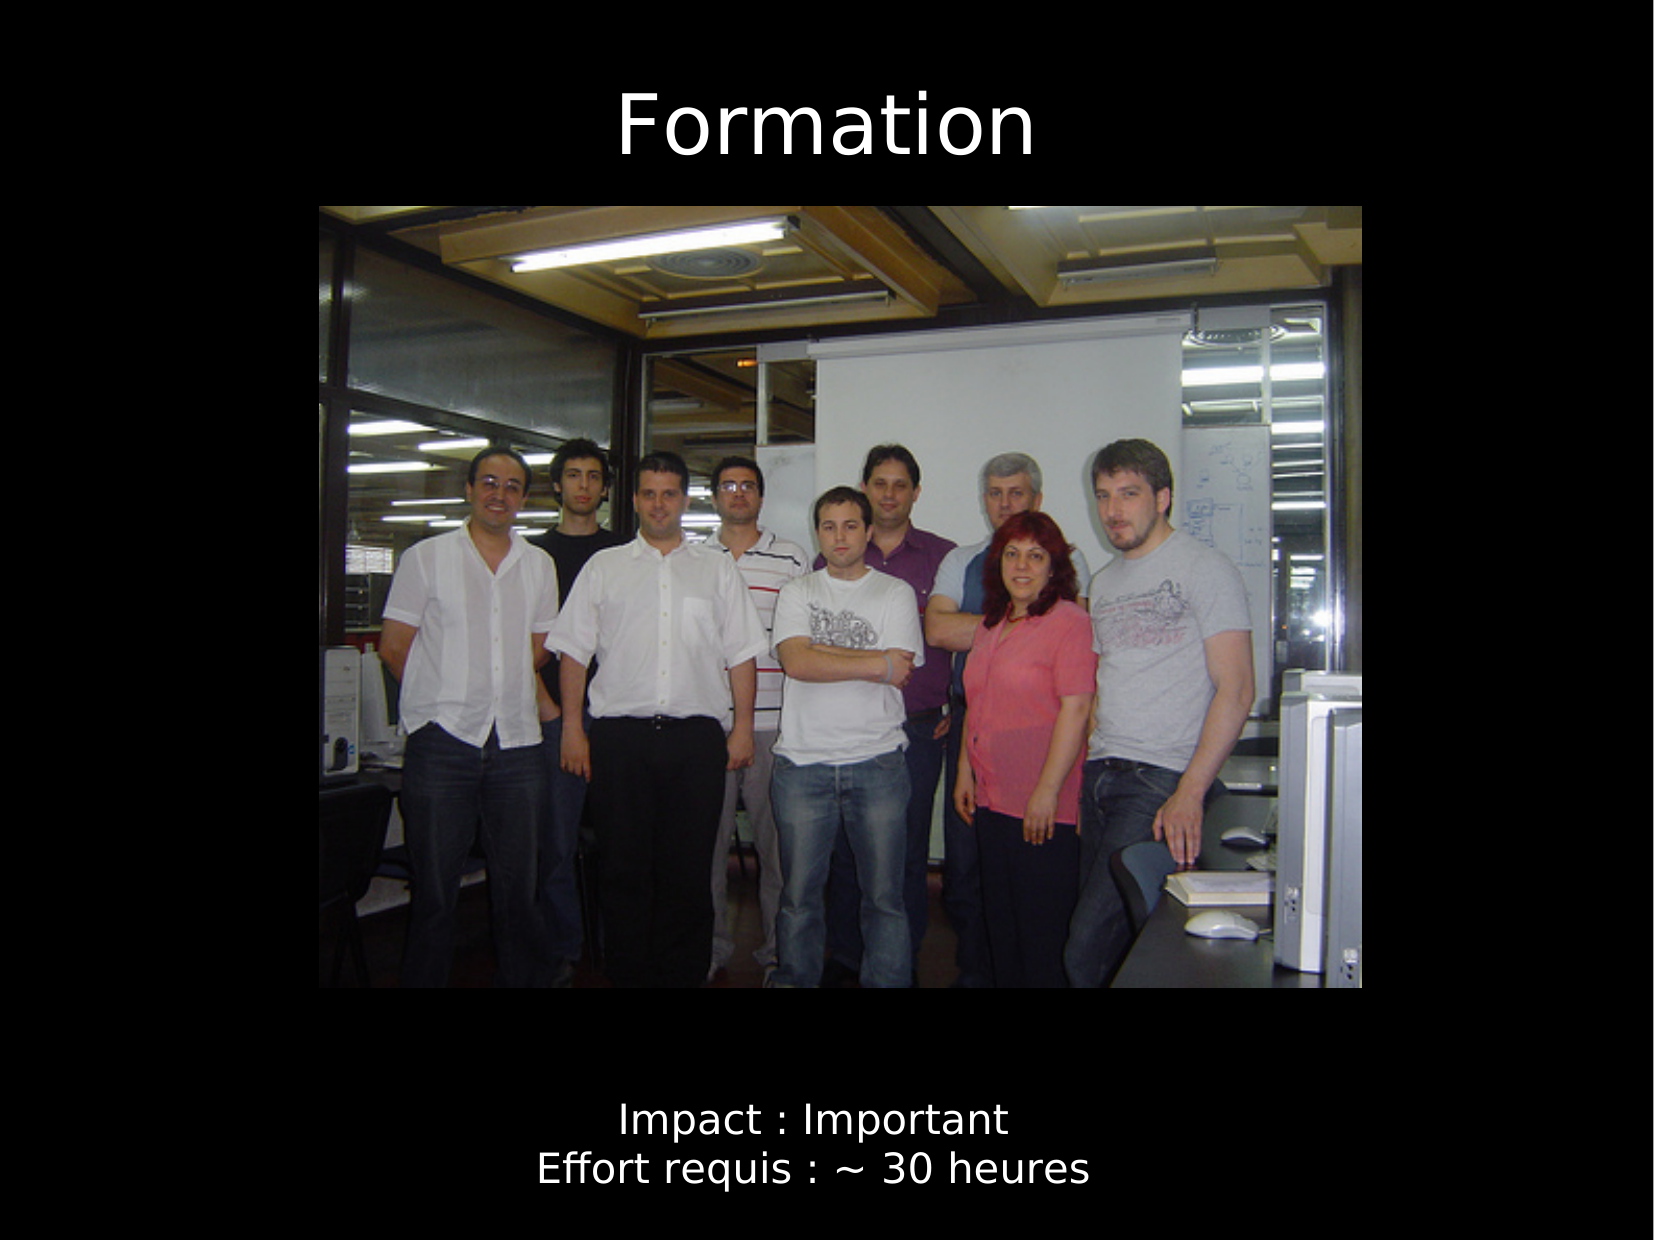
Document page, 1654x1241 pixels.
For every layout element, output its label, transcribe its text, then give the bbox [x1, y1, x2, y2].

picture [319, 206, 1362, 988]
text_box Formation Impact : Important Effort requis : ~ 30 heures [0, 69, 1654, 1201]
